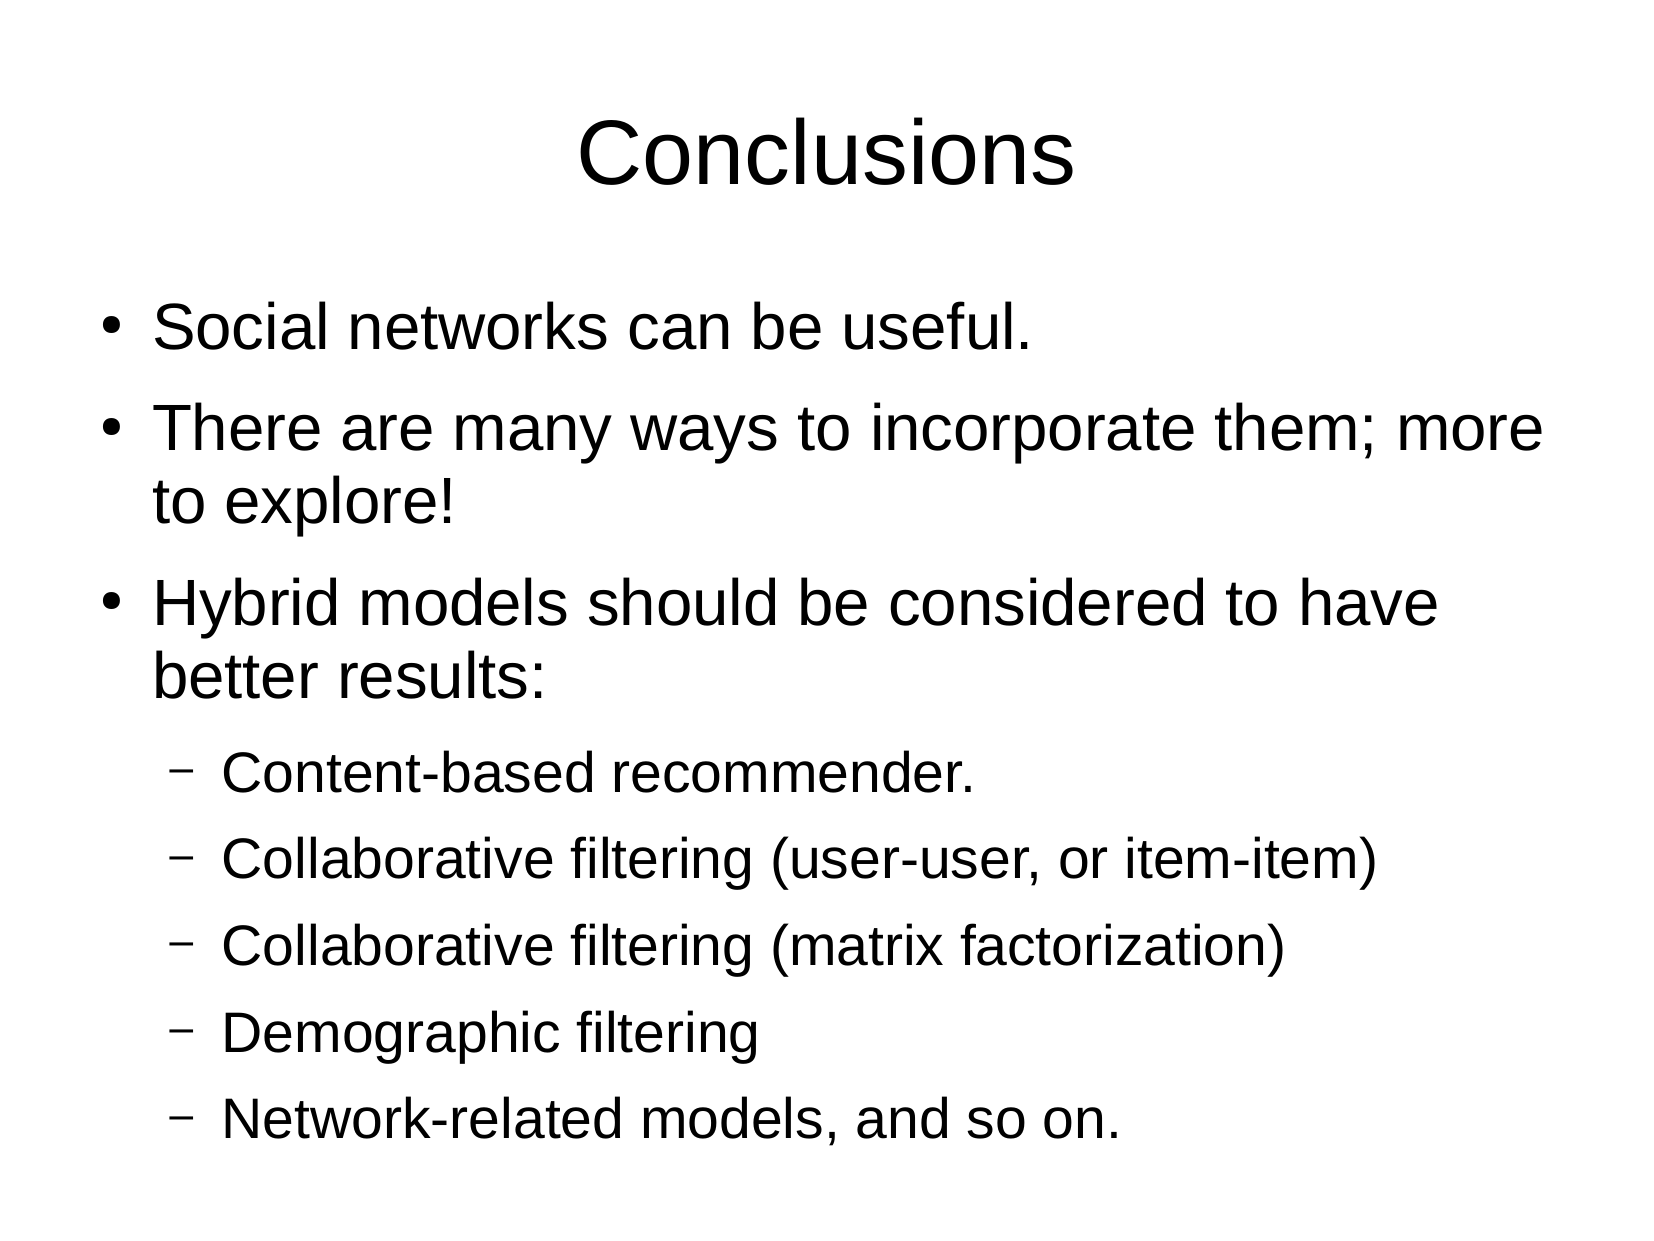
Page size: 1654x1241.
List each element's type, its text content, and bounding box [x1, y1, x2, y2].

list Social networks can be useful. There are many ways to incorporate them; more to explore! Hybrid models should be considered to have better results: Content-based recommender. Collaborative filtering (user-user, or item-item) Collaborative filtering (matrix factorization) Demographic filtering Network-related models, and so on. [82, 290, 1571, 1156]
title Conclusions [82, 49, 1571, 257]
